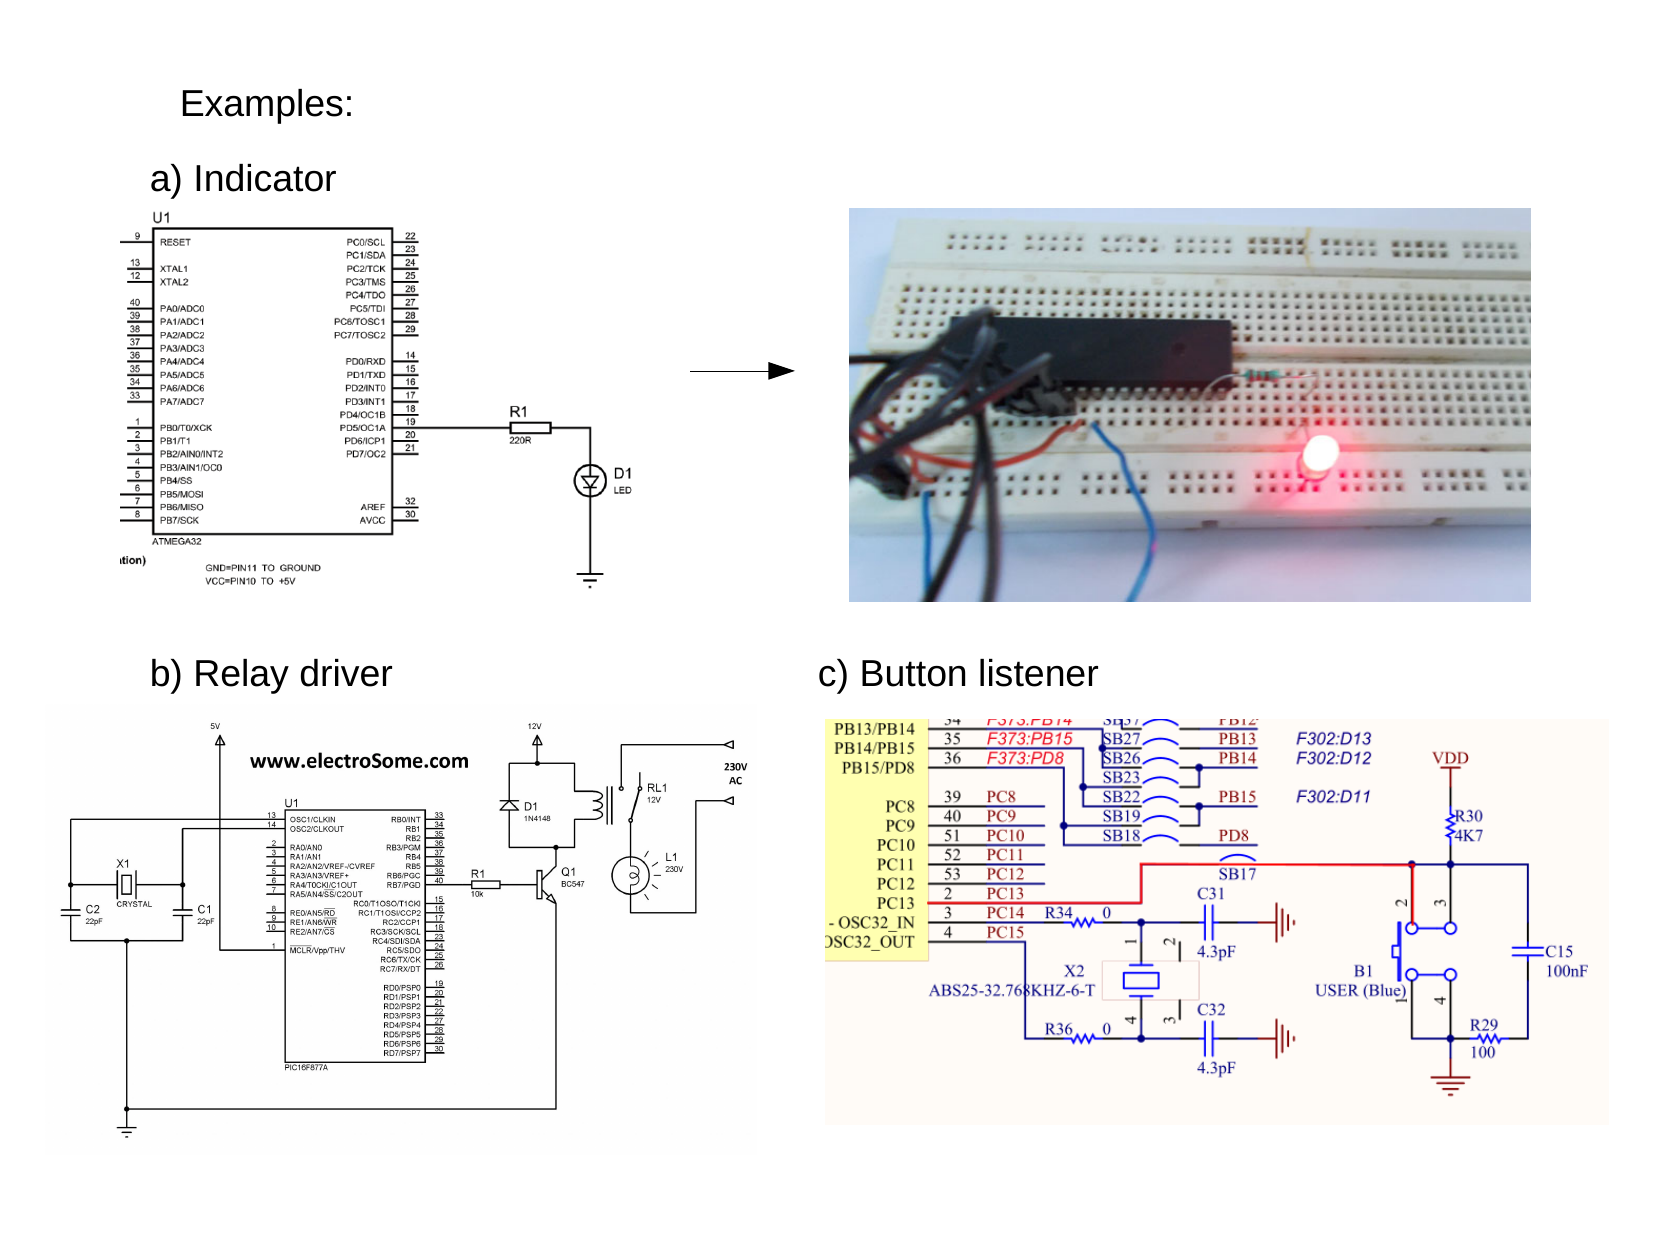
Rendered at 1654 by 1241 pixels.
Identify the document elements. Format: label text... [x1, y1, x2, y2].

picture [45, 704, 757, 1156]
picture [120, 211, 651, 592]
text_box c) Button listener [803, 645, 1114, 702]
text_box Examples: [165, 75, 370, 132]
text_box a) Indicator [135, 150, 352, 207]
picture [849, 208, 1531, 602]
text_box b) Relay driver [135, 645, 408, 702]
picture [825, 719, 1609, 1126]
